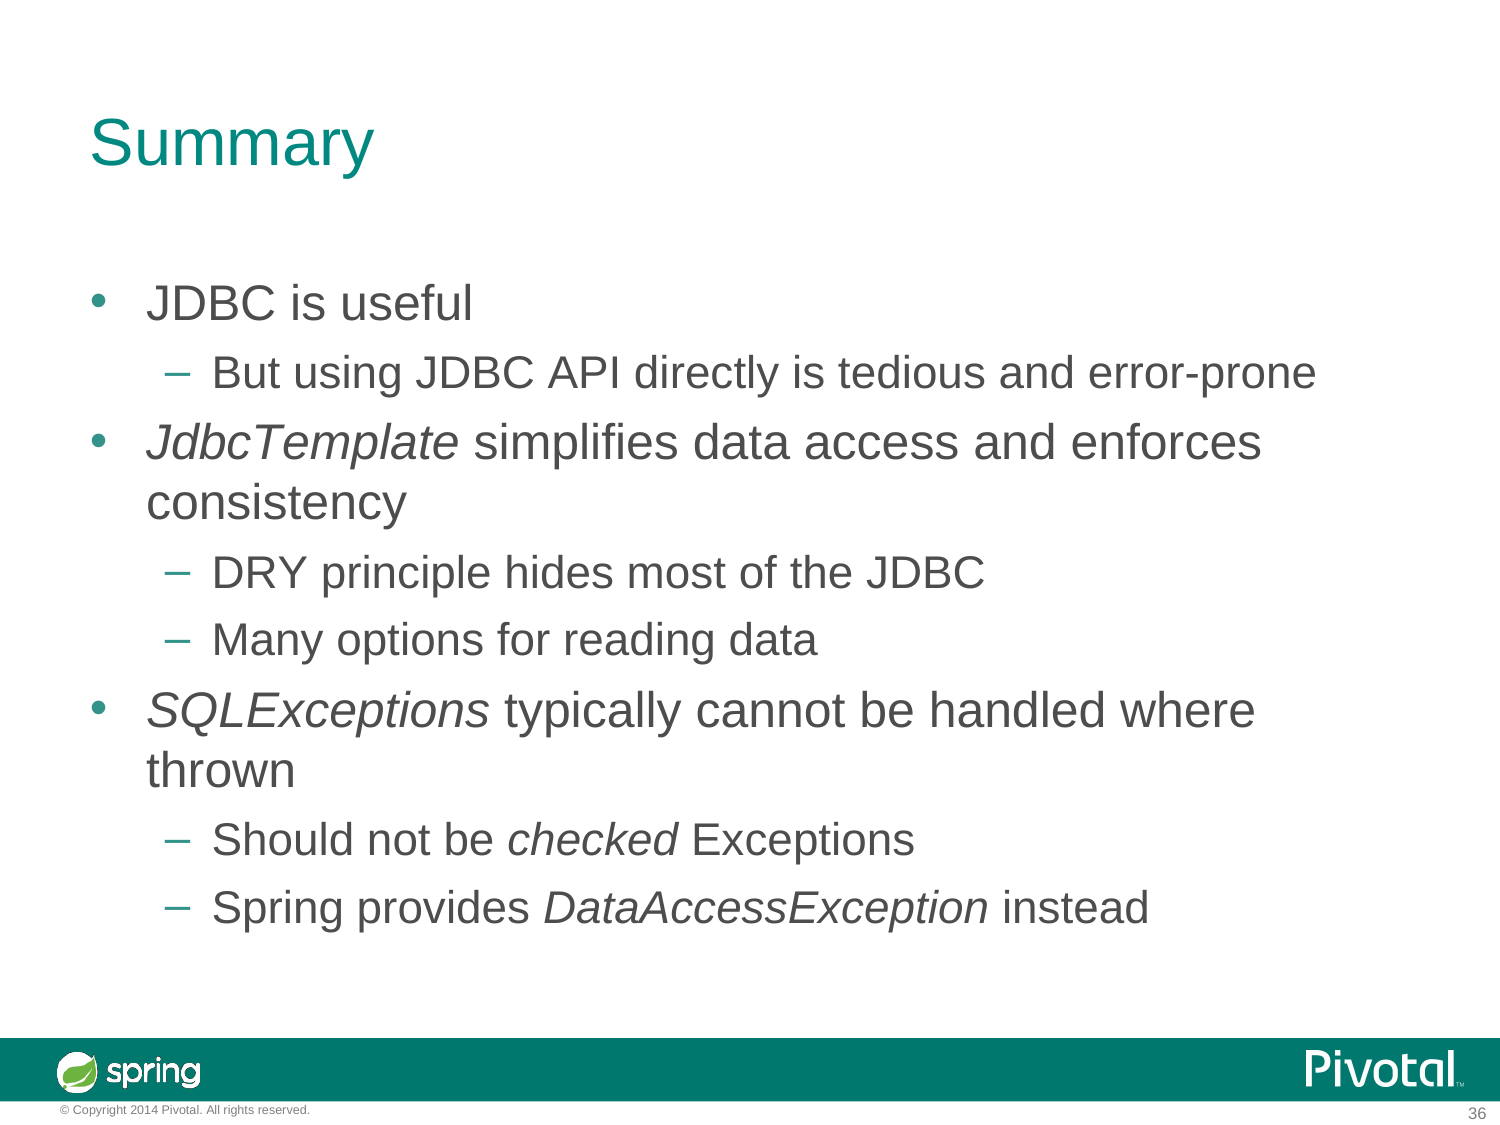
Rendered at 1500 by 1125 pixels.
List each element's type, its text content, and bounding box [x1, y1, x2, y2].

picture [1306, 1050, 1464, 1087]
list JDBC is useful But using JDBC API directly is tedious and error-prone JdbcTemplate simplifies data access and enforces consistency DRY principle hides most of the JDBC Many options for reading data SQLExceptions typically cannot be handled where thrown Should not be checked Exceptions Spring provides DataAccessException instead [75, 262, 1426, 941]
picture [32, 1041, 210, 1103]
title Summary [75, 45, 1426, 233]
